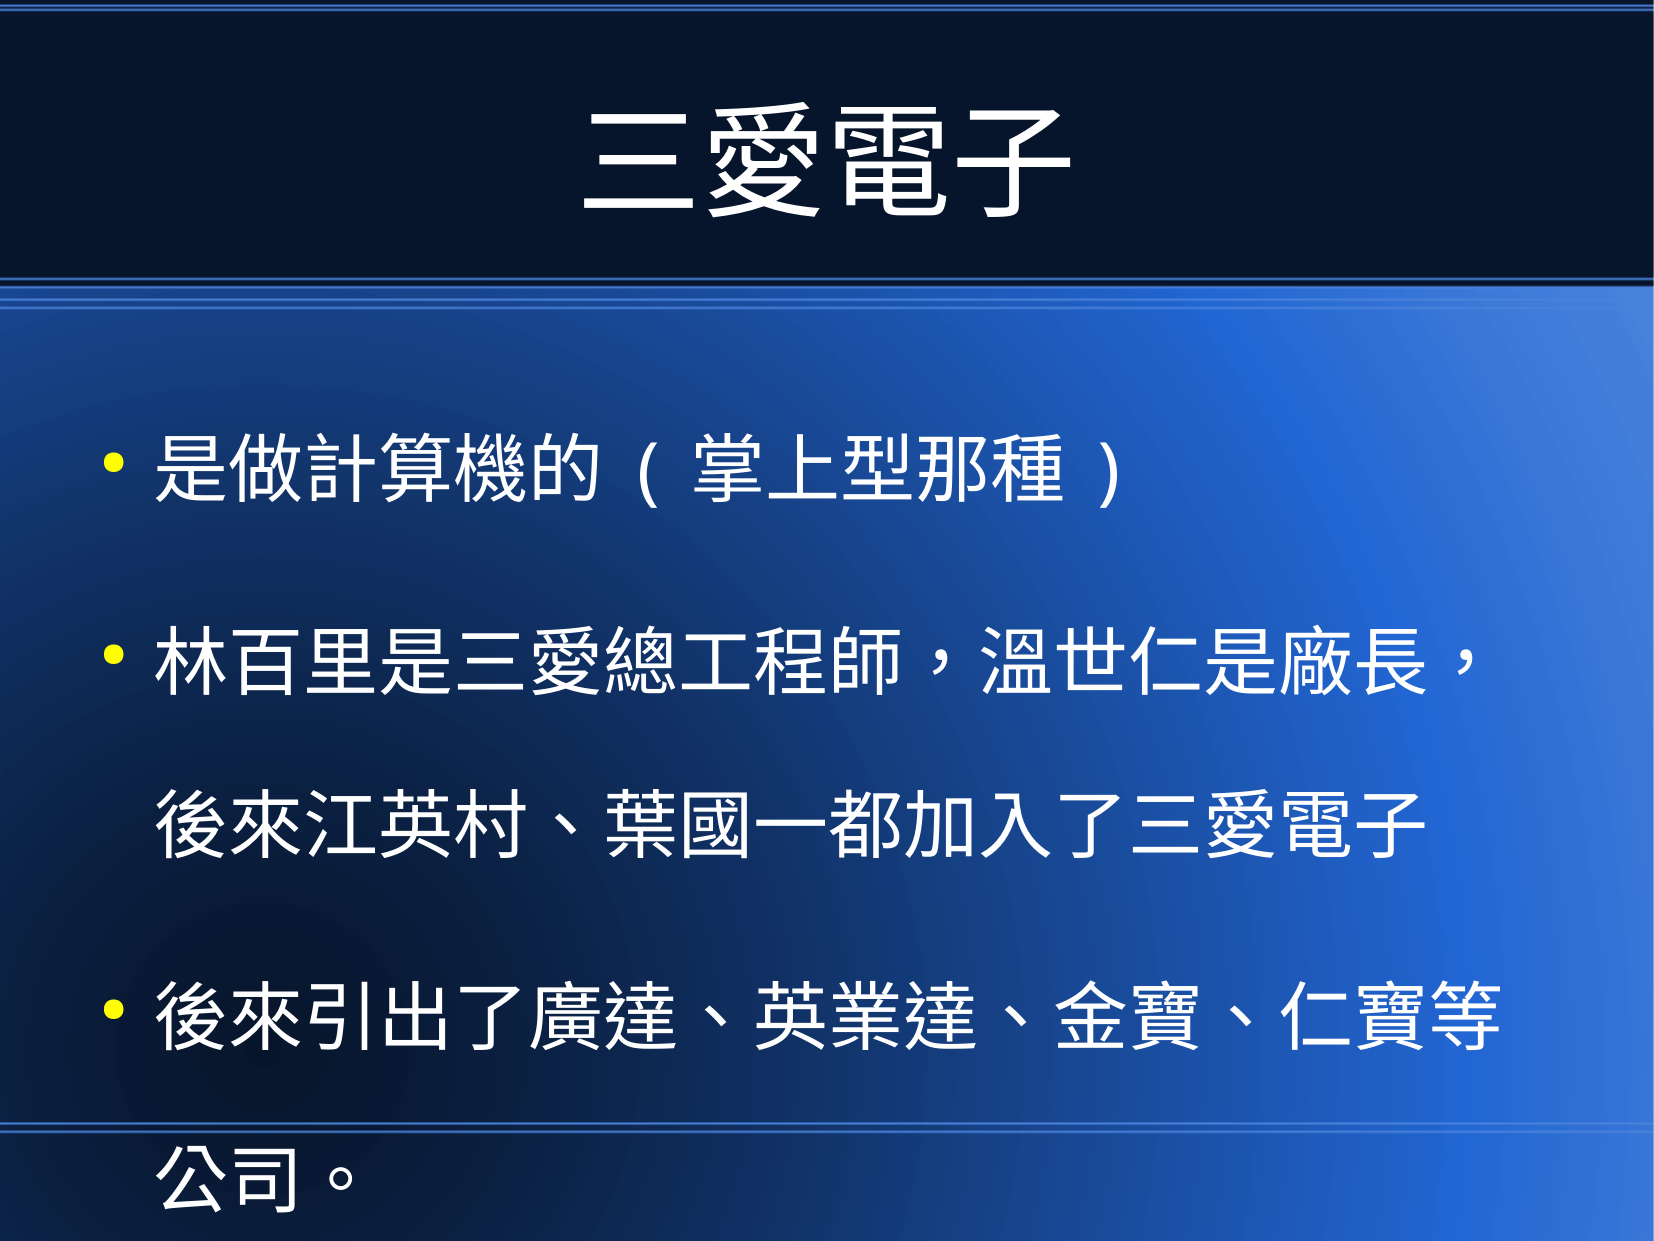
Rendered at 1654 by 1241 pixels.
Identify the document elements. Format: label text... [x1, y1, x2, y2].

list 是做計算機的(掌上型那種) 林百里是三愛總工程師，溫世仁是廠長，後來江英村、葉國一都加入了三愛電子 後來引出了廣達、英業達、金寶、仁寶等公司。 [82, 355, 1571, 1241]
title 三愛電子 [82, 49, 1571, 257]
picture [0, 0, 1654, 1241]
